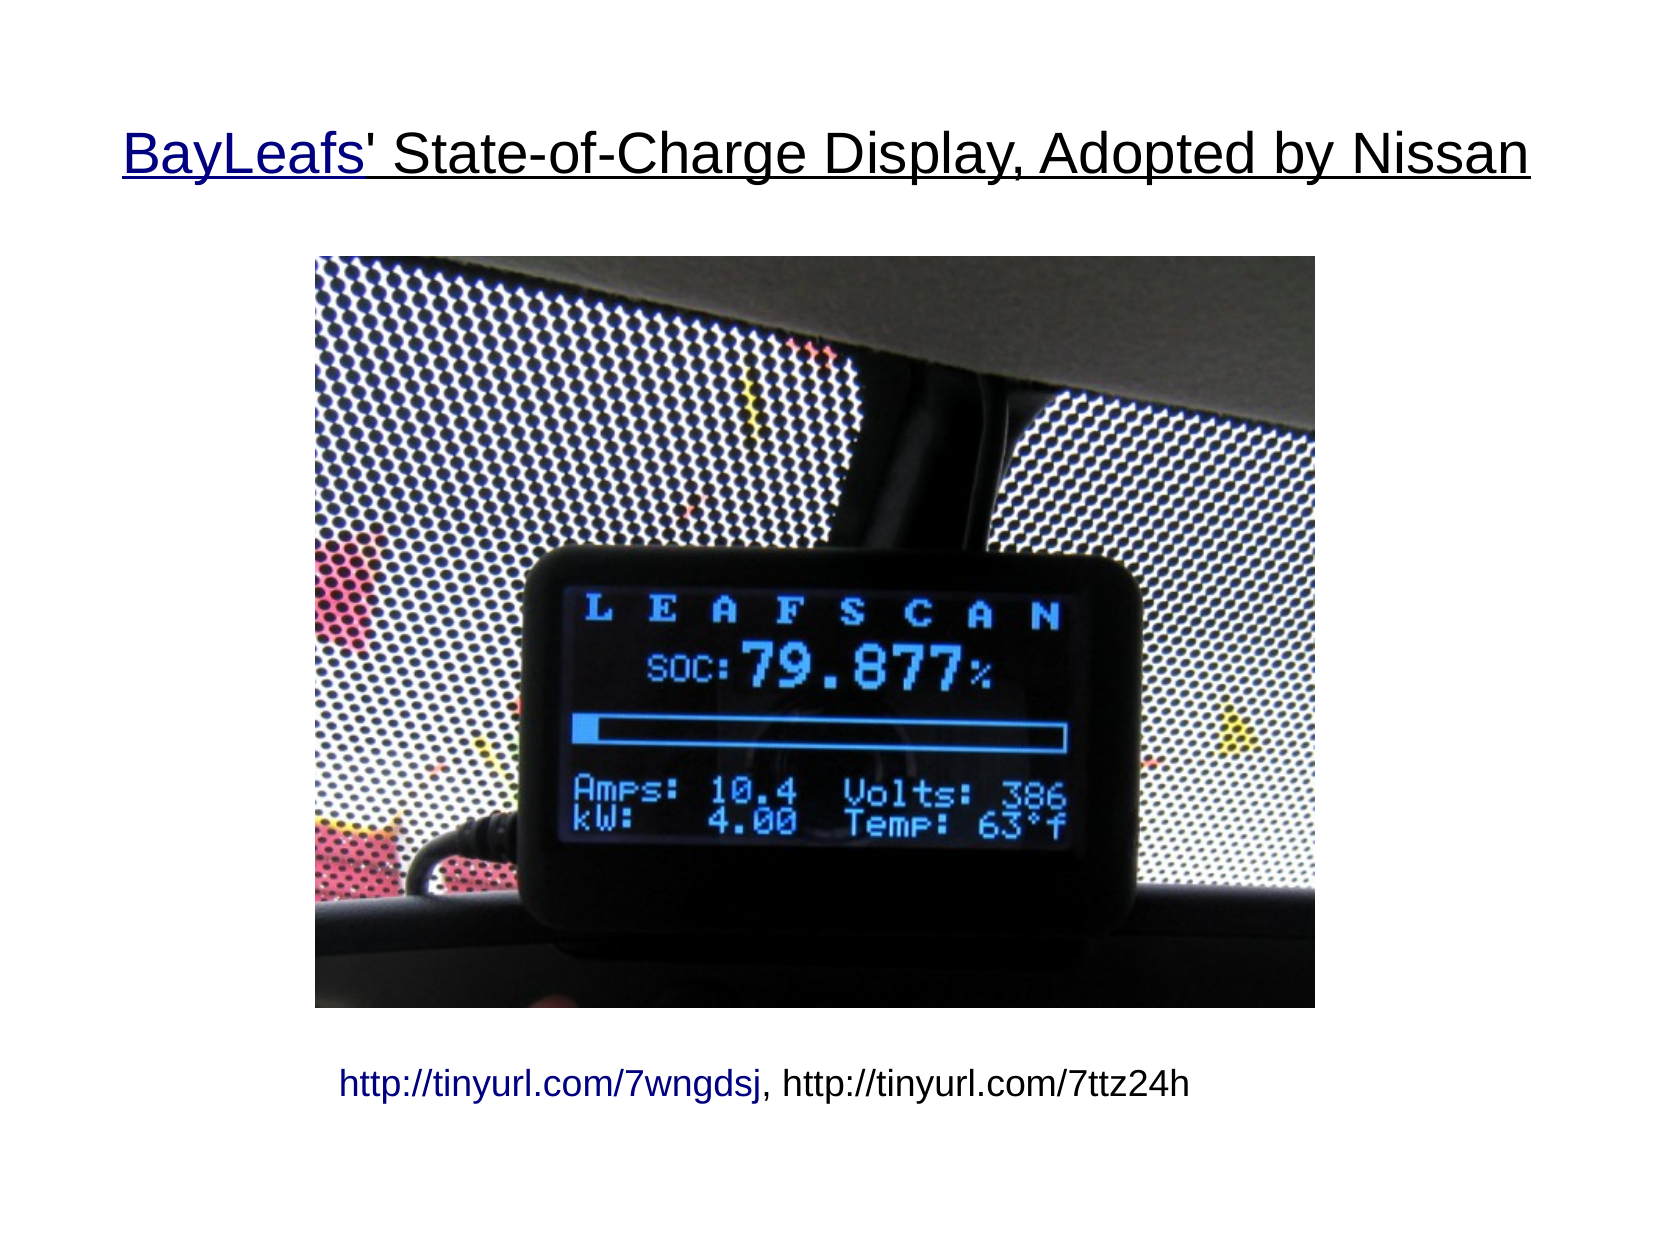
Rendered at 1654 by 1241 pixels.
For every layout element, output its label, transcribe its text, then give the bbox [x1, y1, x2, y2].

text_box http://tinyurl.com/7wngdsj, http://tinyurl.com/7ttz24h [324, 1054, 1306, 1112]
title BayLeafs' State-of-Charge Display, Adopted by Nissan [82, 49, 1571, 257]
picture [315, 256, 1315, 1008]
